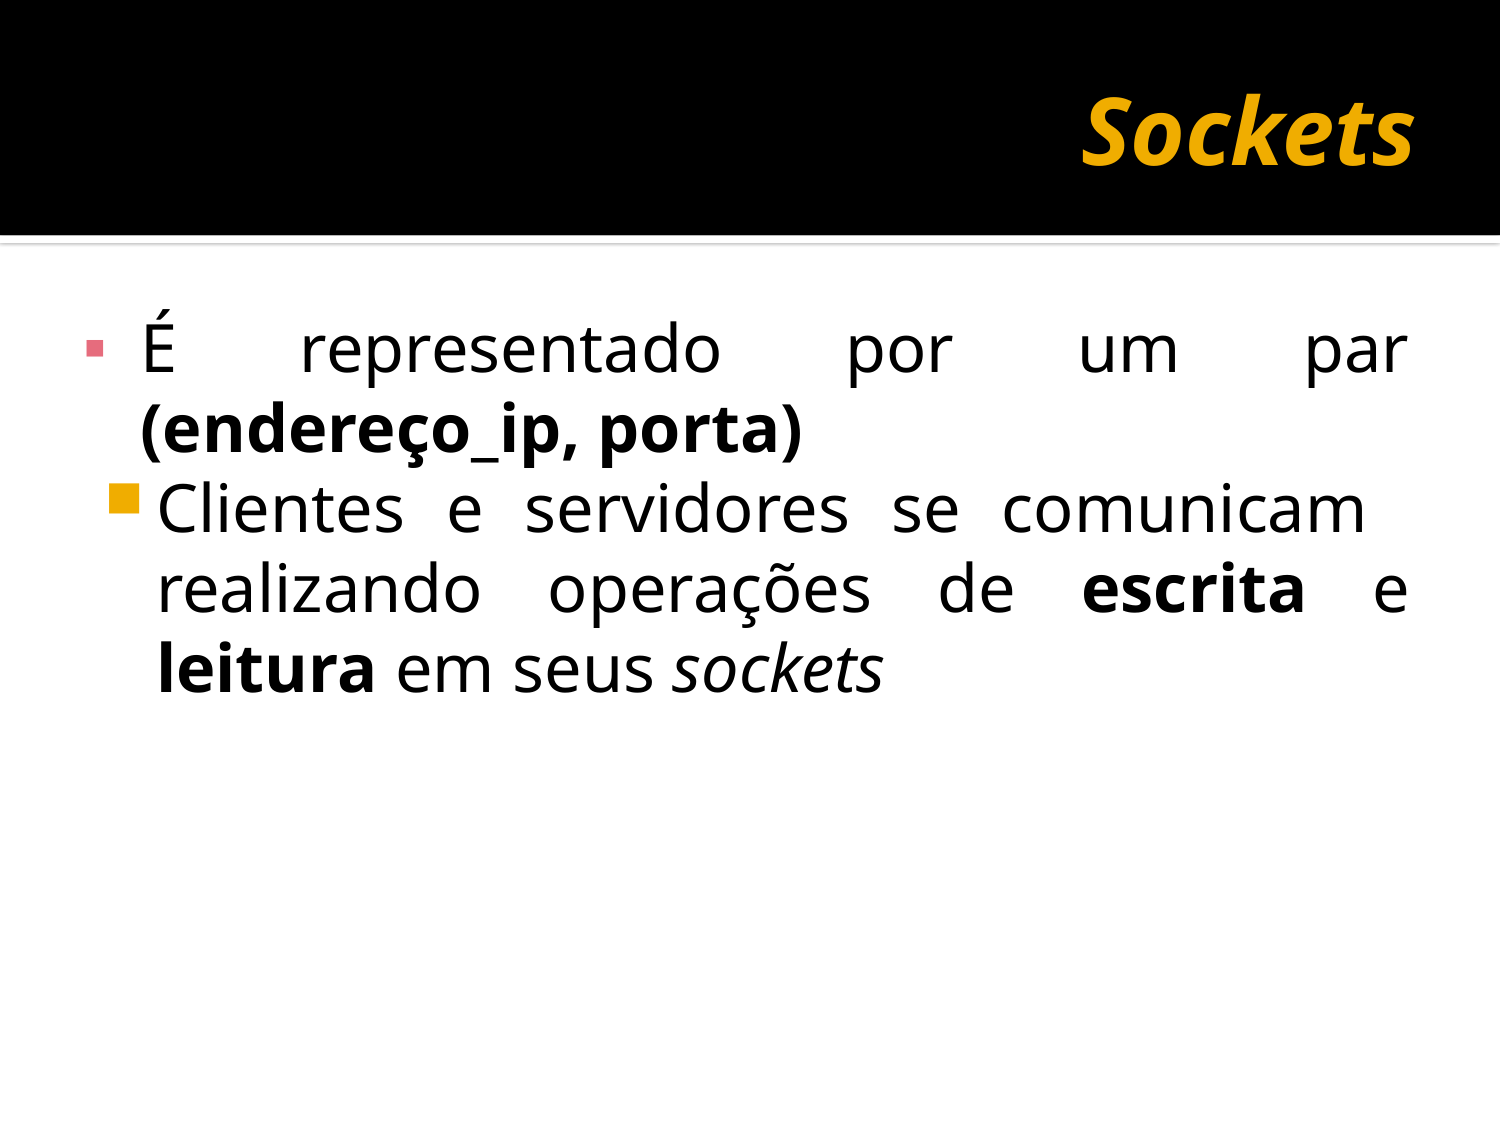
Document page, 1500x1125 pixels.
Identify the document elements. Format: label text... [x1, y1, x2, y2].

title Sockets [75, 25, 1425, 231]
list É representado por um par (endereço_ip, porta) Clientes e servidores se comunicam realizando operações de escrita e leitura em seus sockets [75, 291, 1425, 1050]
